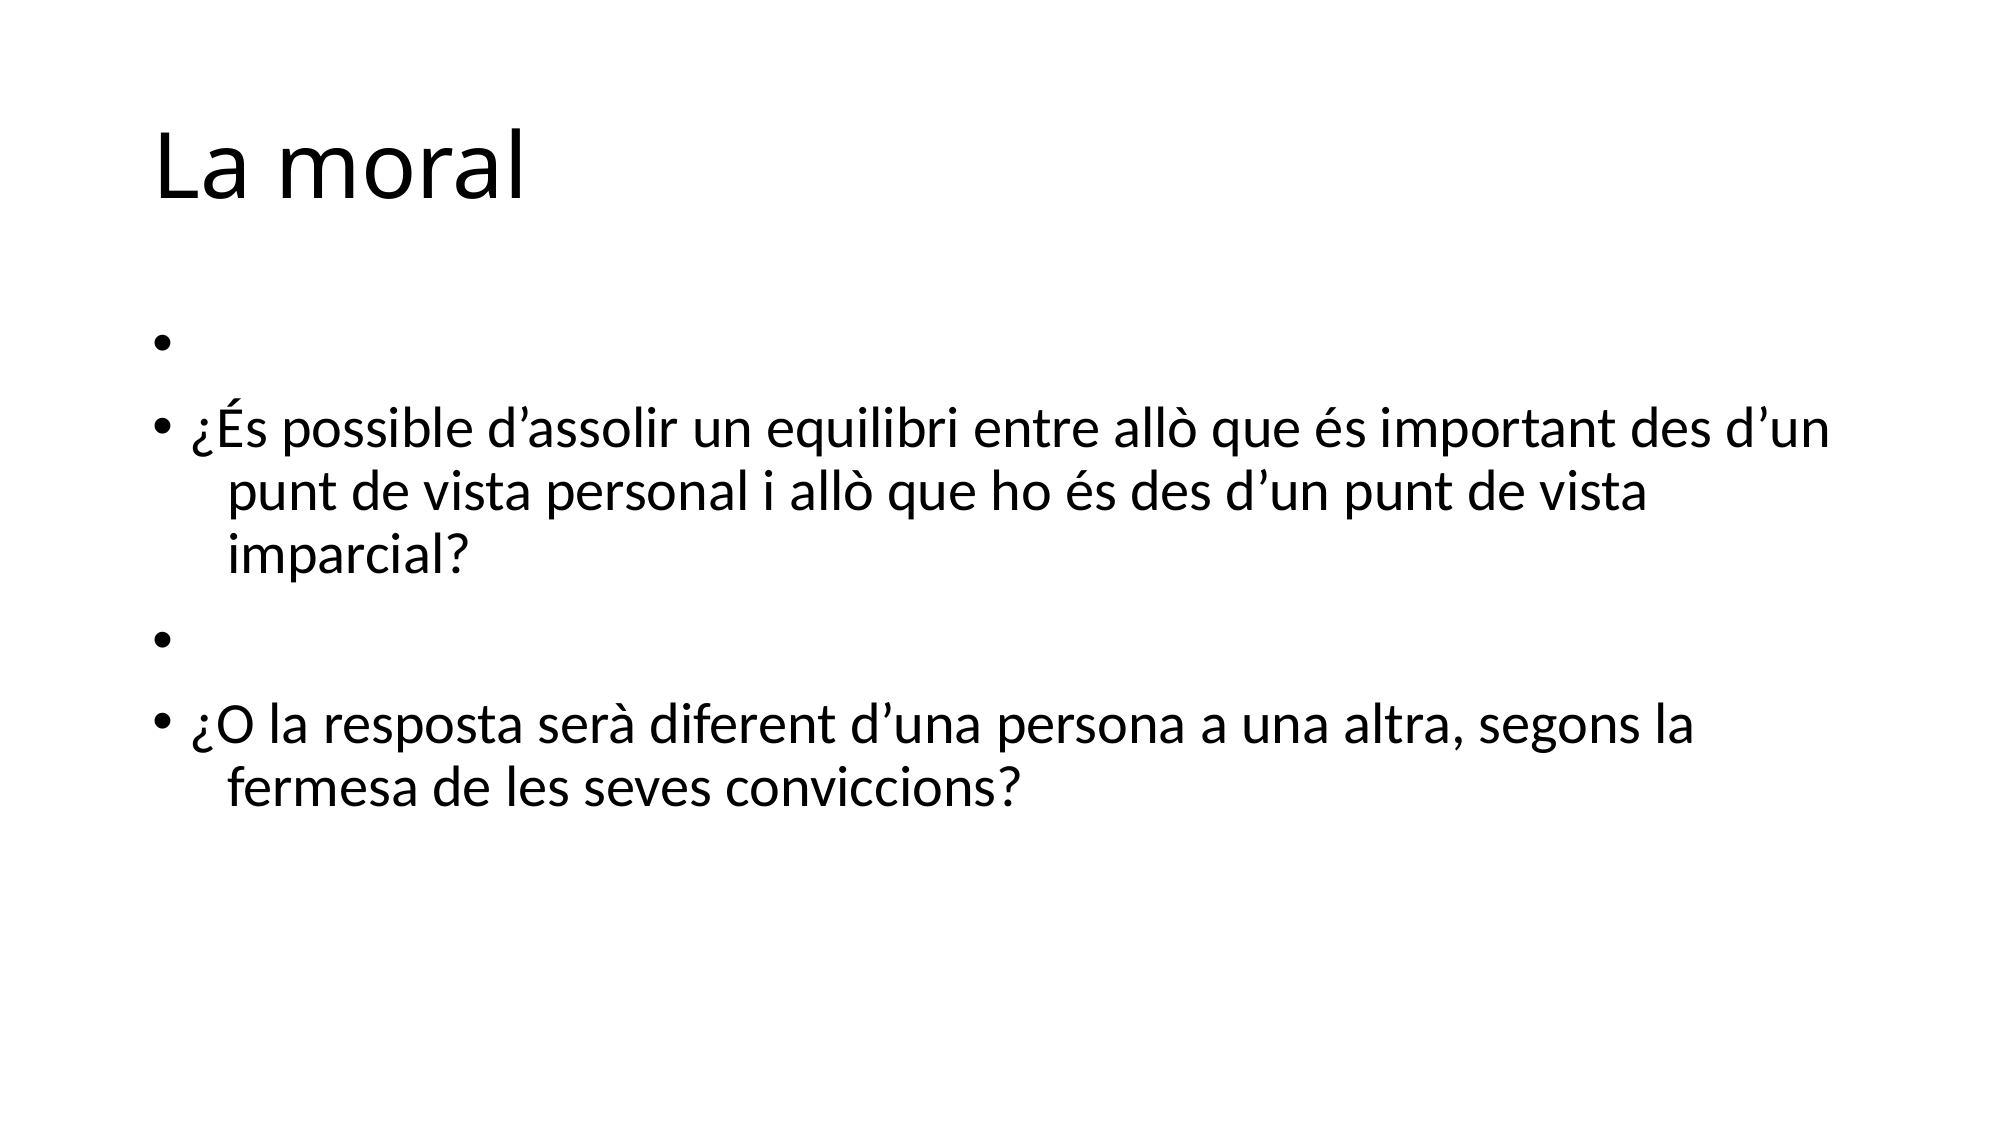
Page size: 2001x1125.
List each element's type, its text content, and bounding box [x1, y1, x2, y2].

title La moral [137, 59, 1863, 278]
list ¿És possible d’assolir un equilibri entre allò que és important des d’un punt de vista personal i allò que ho és des d’un punt de vista imparcial? ¿O la resposta serà diferent d’una persona a una altra, segons la fermesa de les seves conviccions? [137, 299, 1863, 1014]
